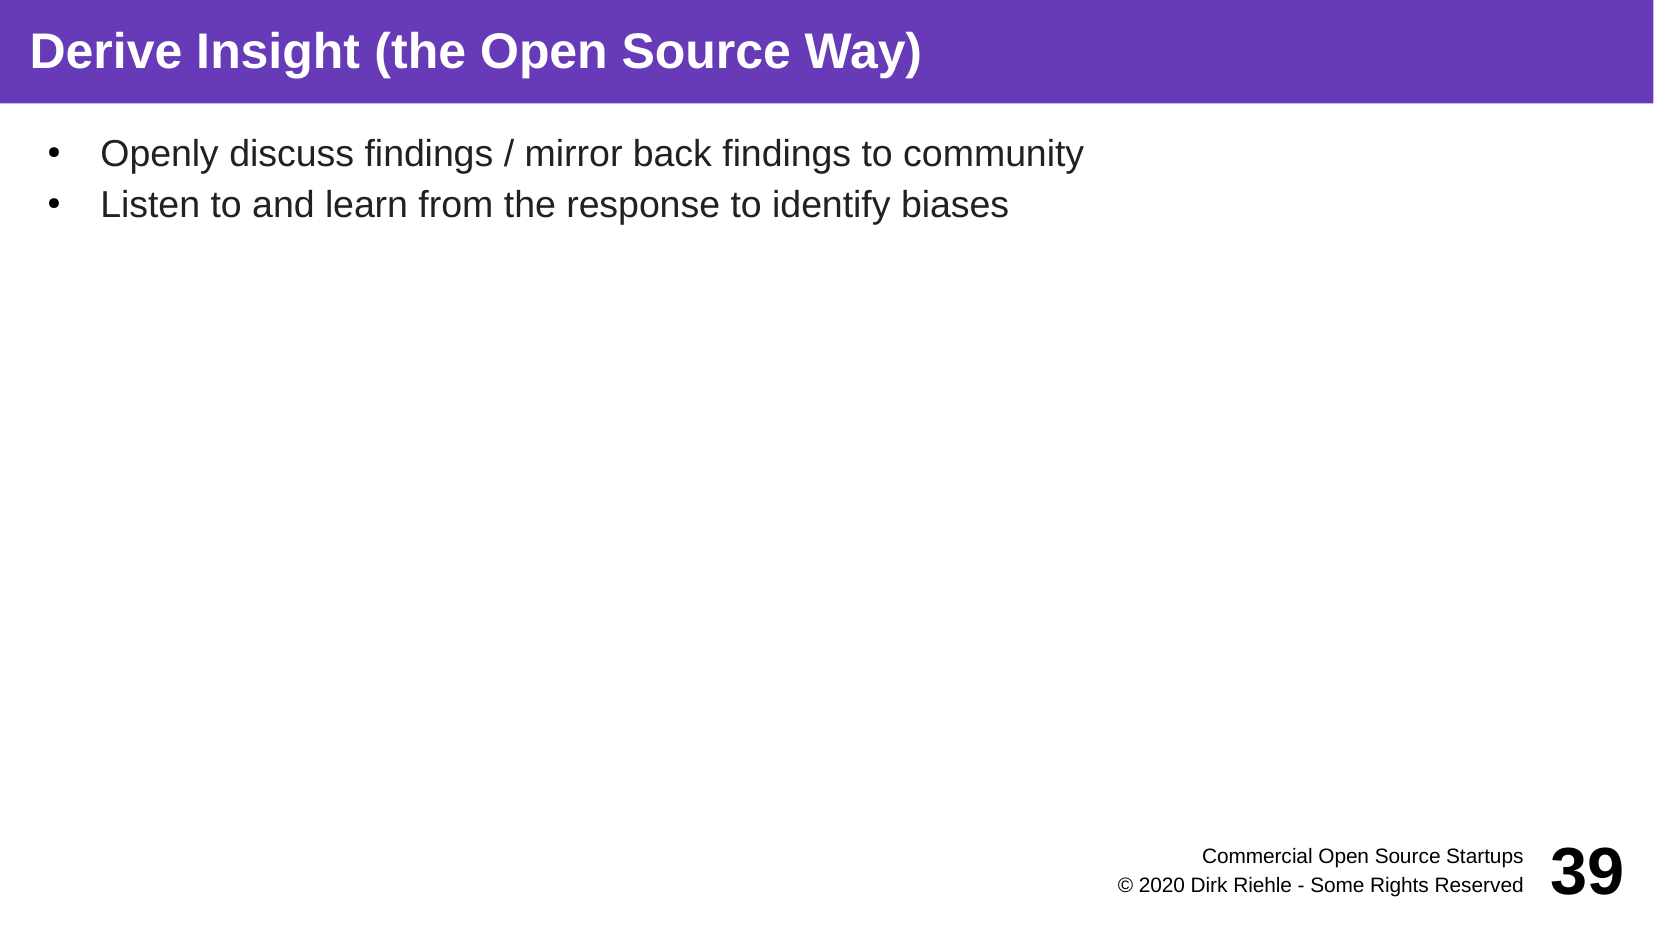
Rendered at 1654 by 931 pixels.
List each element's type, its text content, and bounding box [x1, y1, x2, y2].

title Derive Insight (the Open Source Way) [0, 0, 1654, 104]
list Openly discuss findings / mirror back findings to community Listen to and learn from the response to identify biases [29, 132, 1625, 813]
